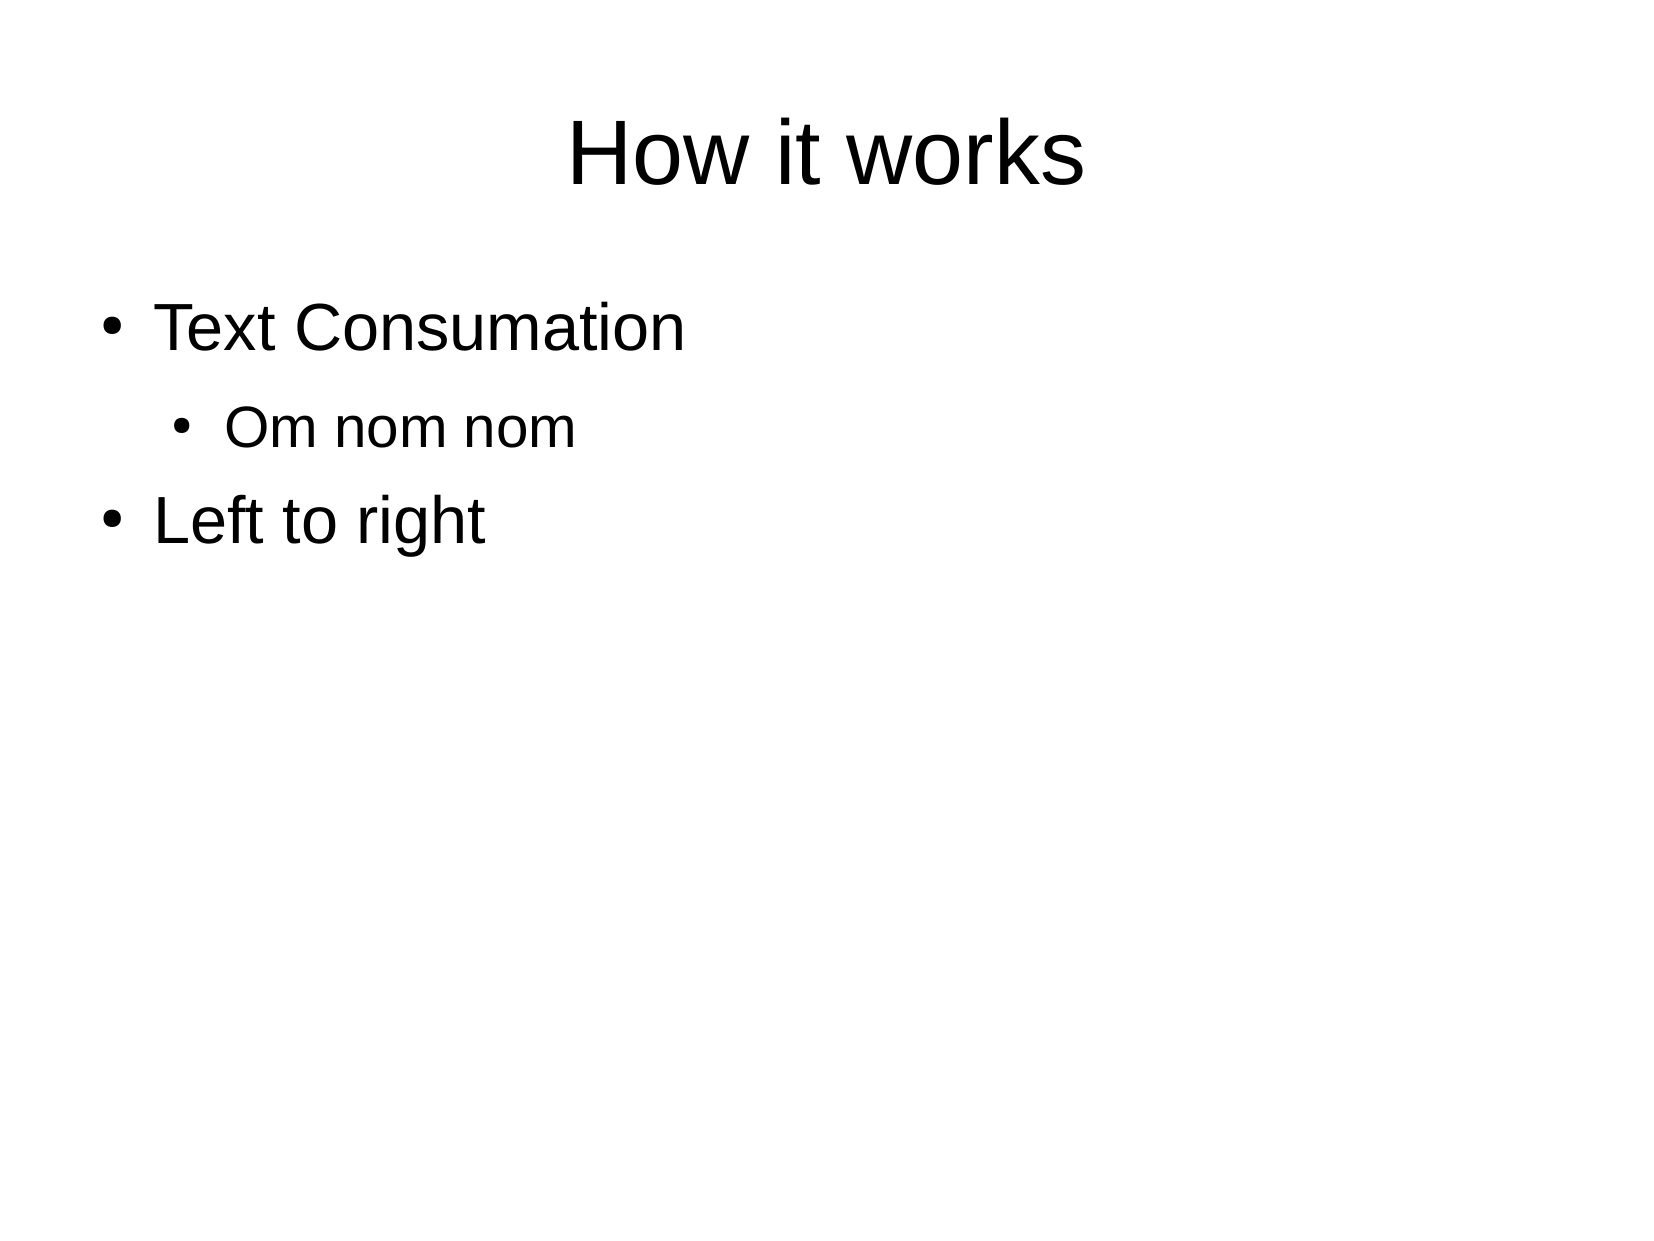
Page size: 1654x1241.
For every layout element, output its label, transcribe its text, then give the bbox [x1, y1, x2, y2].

title How it works [82, 56, 1571, 250]
list Text Consumation Om nom nom Left to right [82, 290, 1571, 1094]
